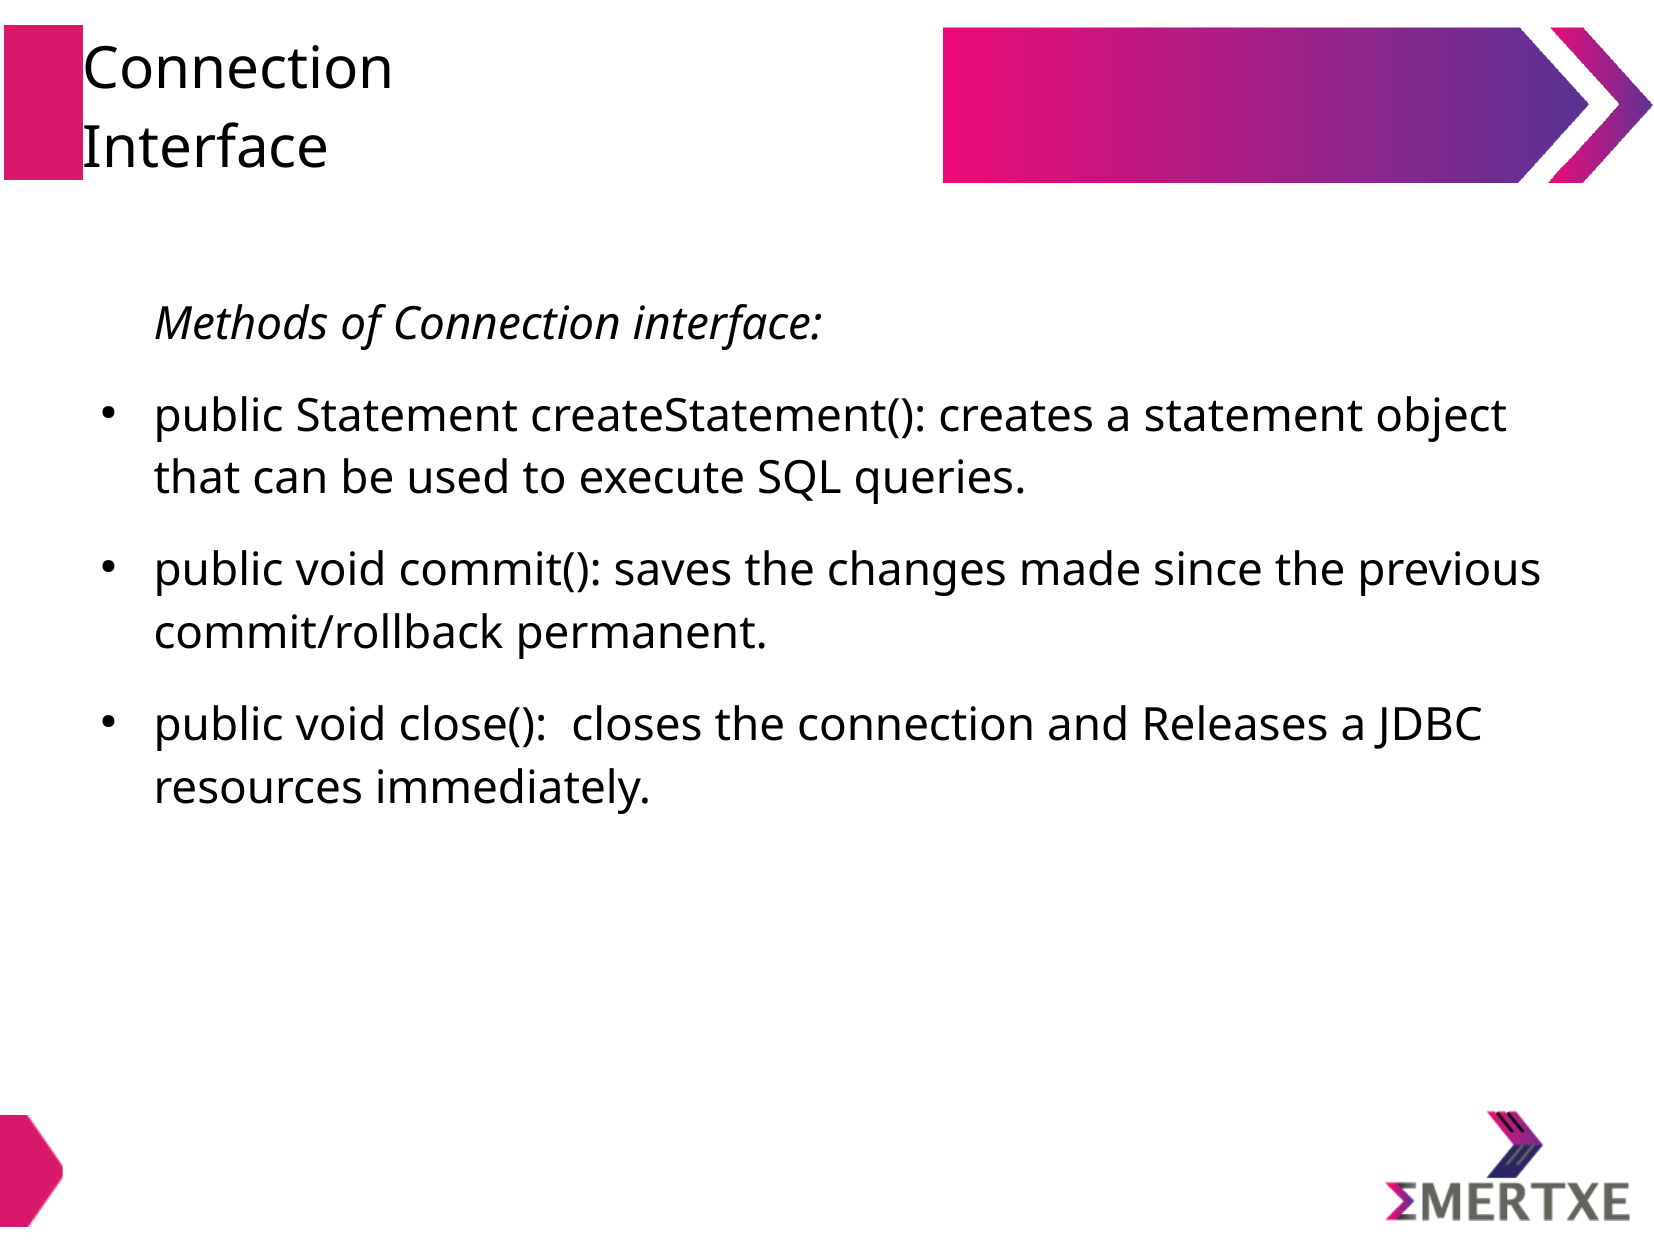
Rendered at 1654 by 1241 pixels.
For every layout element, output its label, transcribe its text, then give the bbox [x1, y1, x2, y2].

list Methods of Connection interface: public Statement createStatement(): creates a statement object that can be used to execute SQL queries. public void commit(): saves the changes made since the previous commit/rollback permanent. public void close(): closes the connection and Releases a JDBC resources immediately. [82, 290, 1571, 1010]
title Connection Interface [82, 2, 1571, 210]
picture [1385, 1107, 1631, 1221]
picture [1571, 27, 1653, 183]
